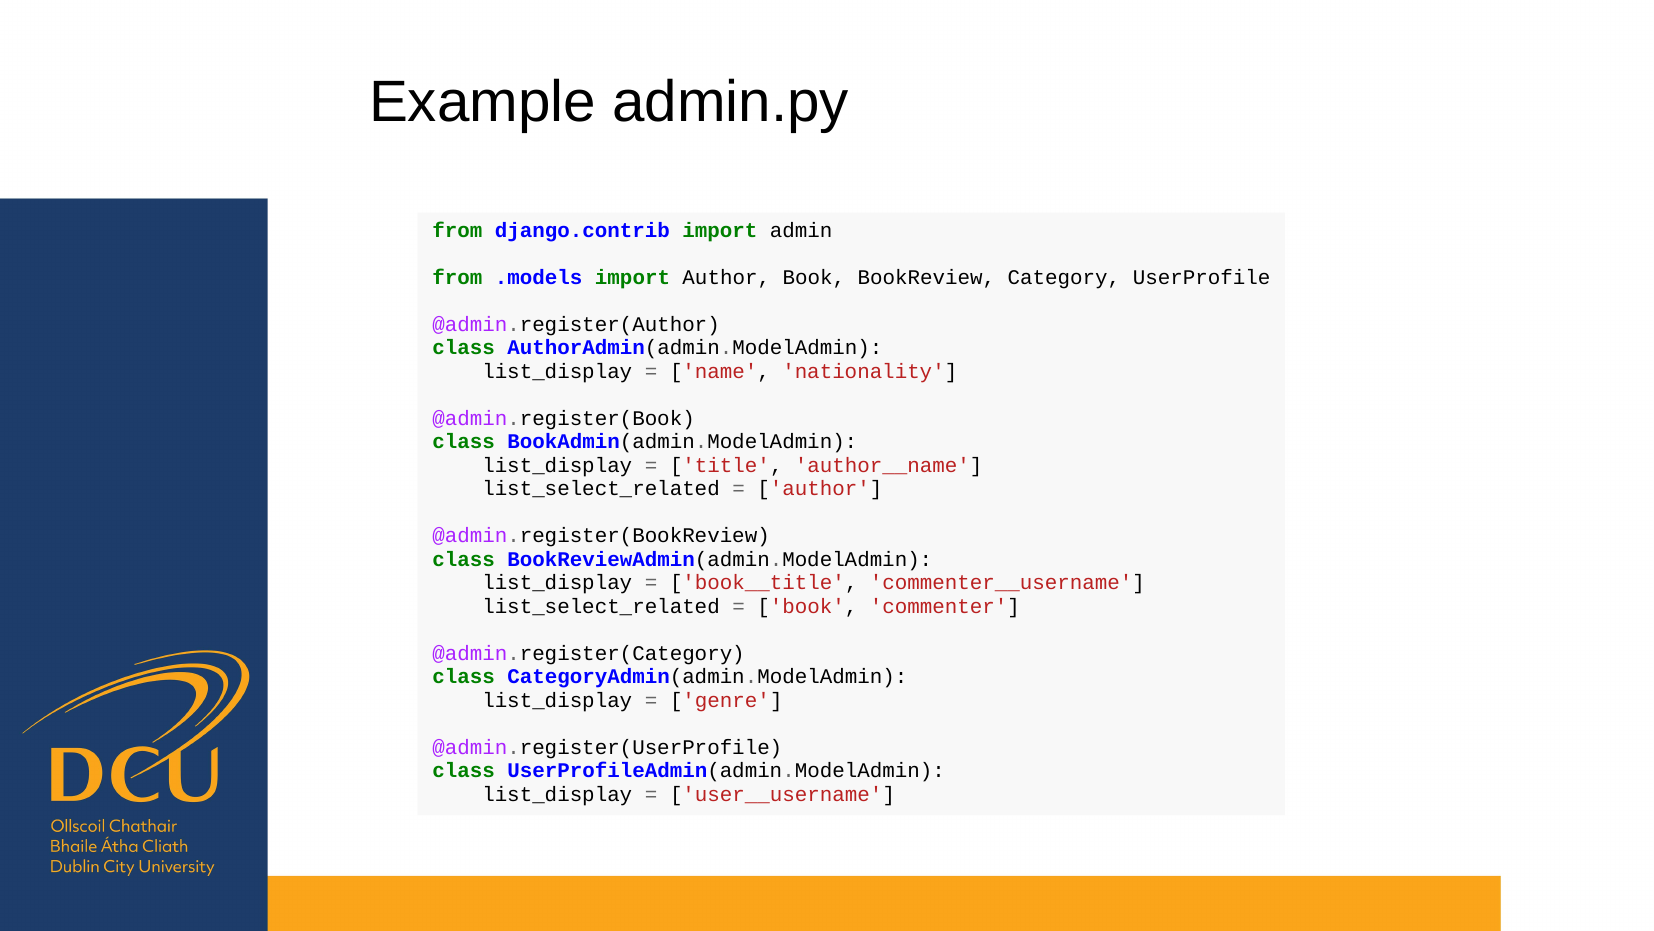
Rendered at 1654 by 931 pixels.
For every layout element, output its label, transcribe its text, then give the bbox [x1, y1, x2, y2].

text_box from django.contrib import admin from .models import Author, Book, BookReview, Category, UserProfile @admin.register(Author) class AuthorAdmin(admin.ModelAdmin): list_display = ['name', 'nationality'] @admin.register(Book) class BookAdmin(admin.ModelAdmin): list_display = ['title', 'author__name'] list_select_related = ['author'] @admin.register(BookReview) class BookReviewAdmin(admin.ModelAdmin): list_display = ['book__title', 'commenter__username'] list_select_related = ['book', 'commenter'] @admin.register(Category) class CategoryAdmin(admin.ModelAdmin): list_display = ['genre'] @admin.register(UserProfile) class UserProfileAdmin(admin.ModelAdmin): list_display = ['user__username'] [417, 212, 1282, 816]
picture [0, 0, 1654, 931]
text_box Example admin.py [354, 61, 864, 142]
